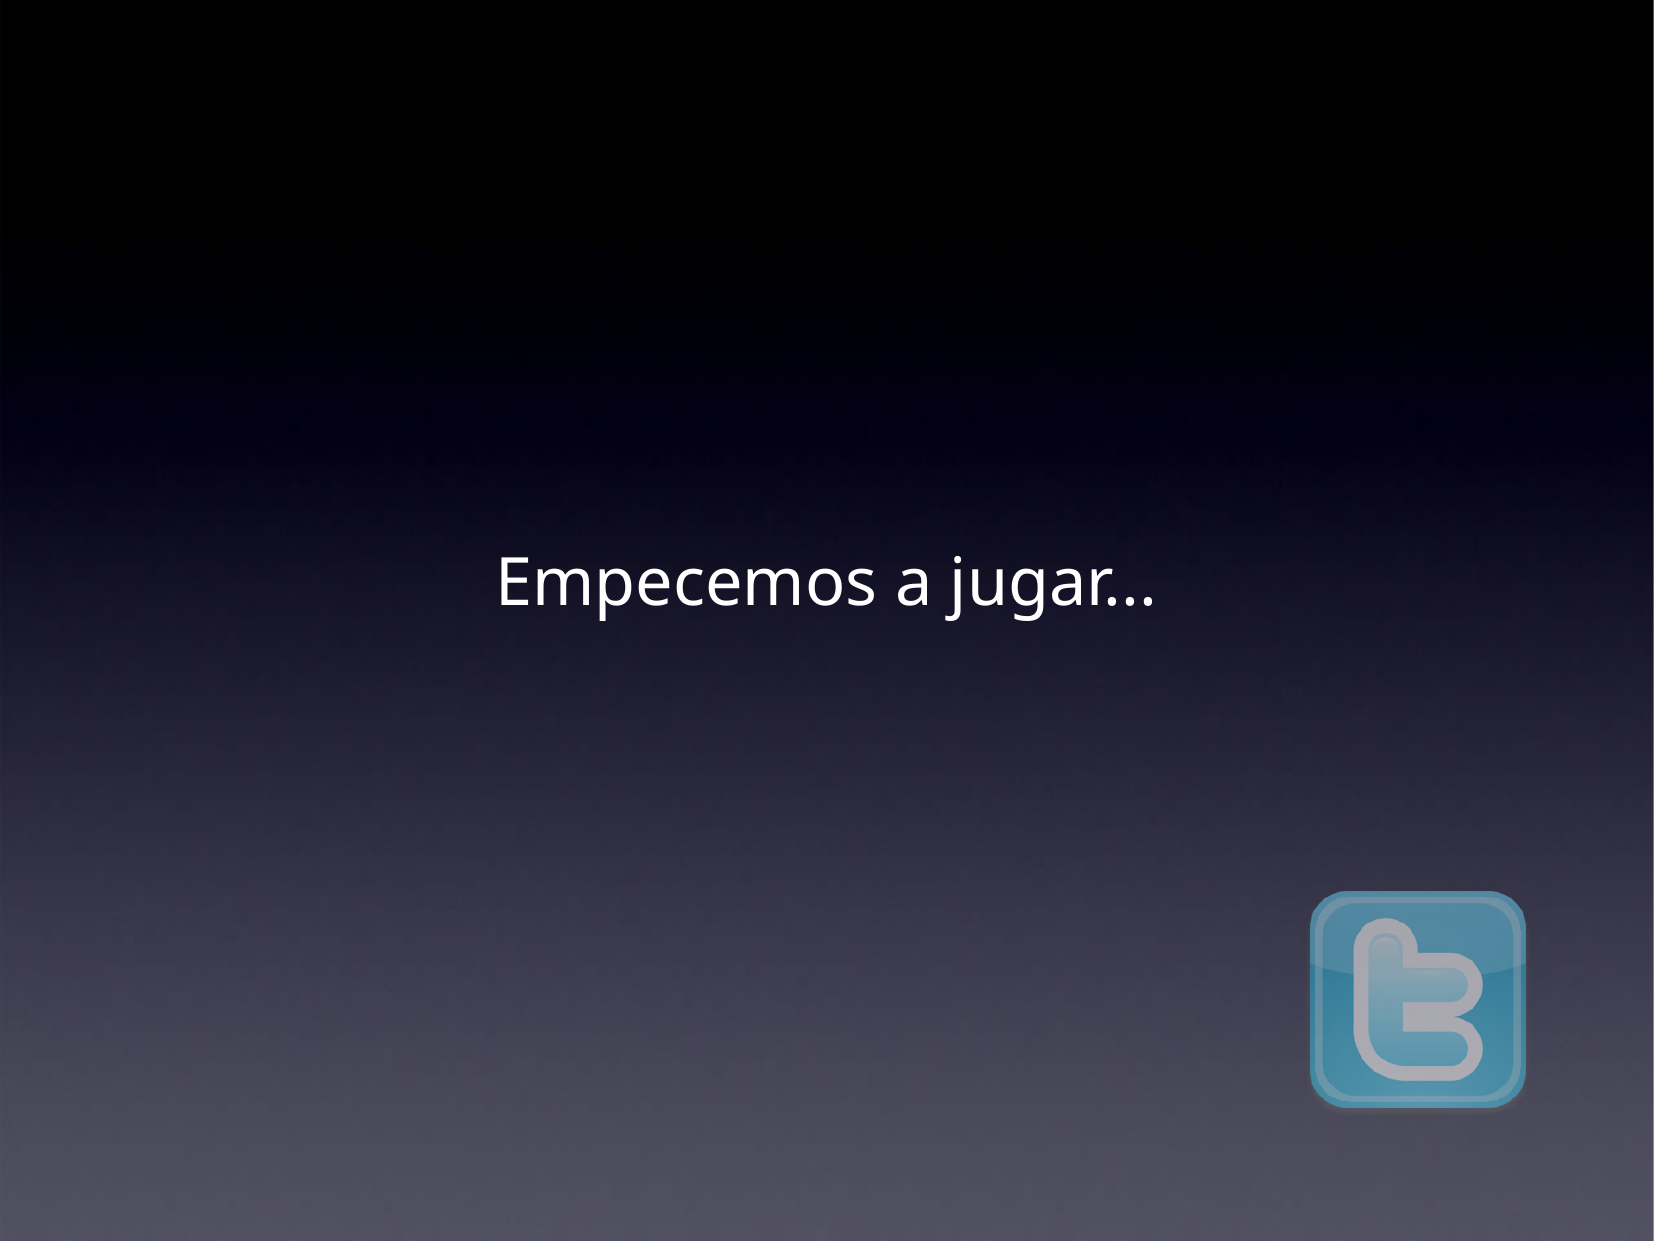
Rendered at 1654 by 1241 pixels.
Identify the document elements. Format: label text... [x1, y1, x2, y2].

picture [0, 0, 1654, 1241]
subtitle Empecemos a jugar... [82, 49, 1571, 1109]
